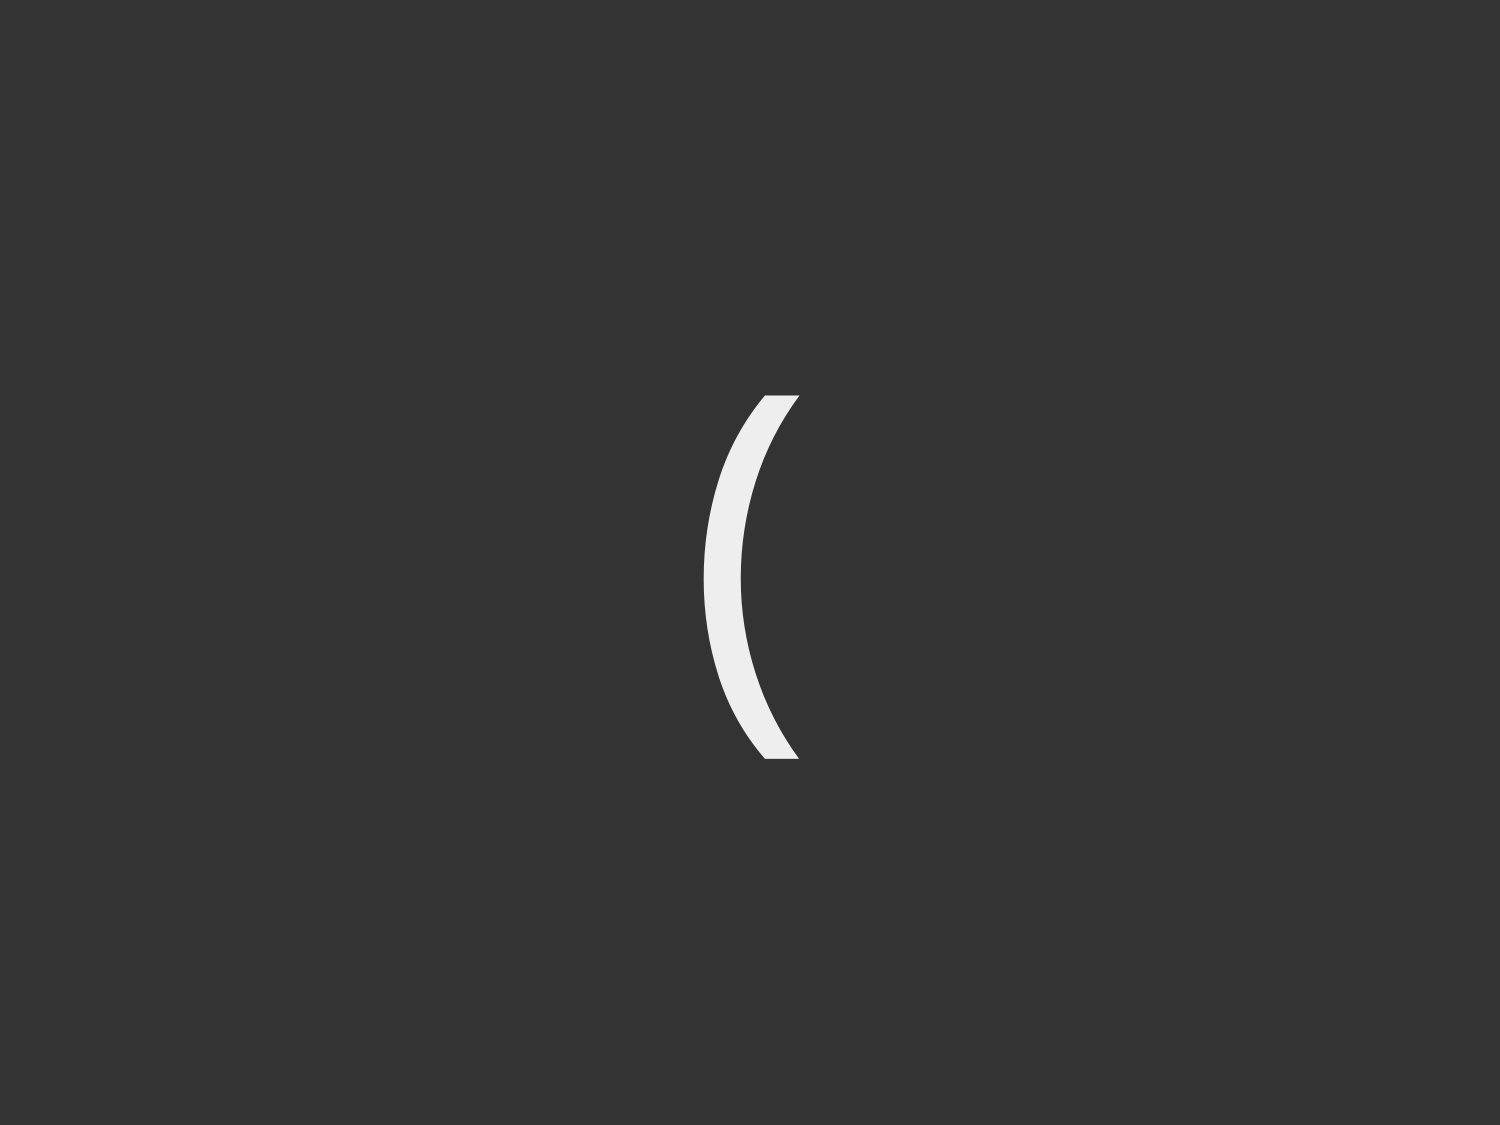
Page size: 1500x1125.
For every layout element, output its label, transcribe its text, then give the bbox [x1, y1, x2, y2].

title ( [75, 57, 1425, 997]
